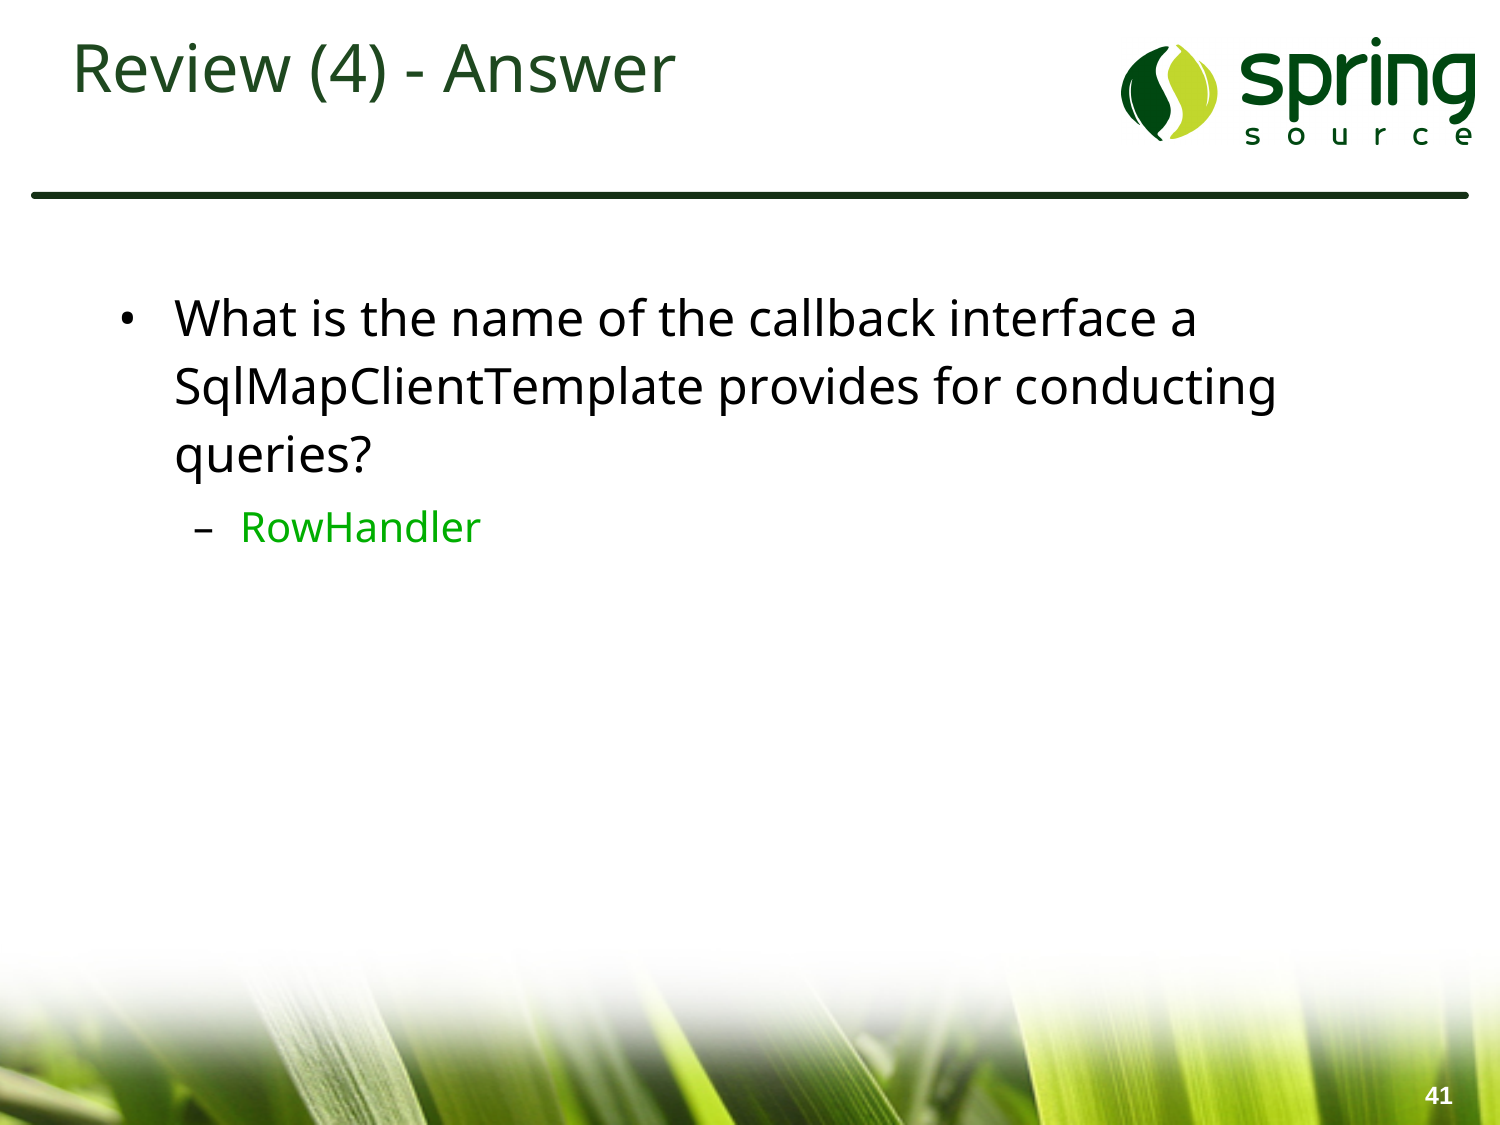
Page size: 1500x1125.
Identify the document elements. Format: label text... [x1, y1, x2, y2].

picture [1121, 37, 1475, 145]
list What is the name of the callback interface a SqlMapClientTemplate provides for conducting queries? RowHandler [103, 275, 1394, 938]
title Review (4) - Answer [56, 13, 1089, 176]
picture [0, 944, 1500, 1125]
